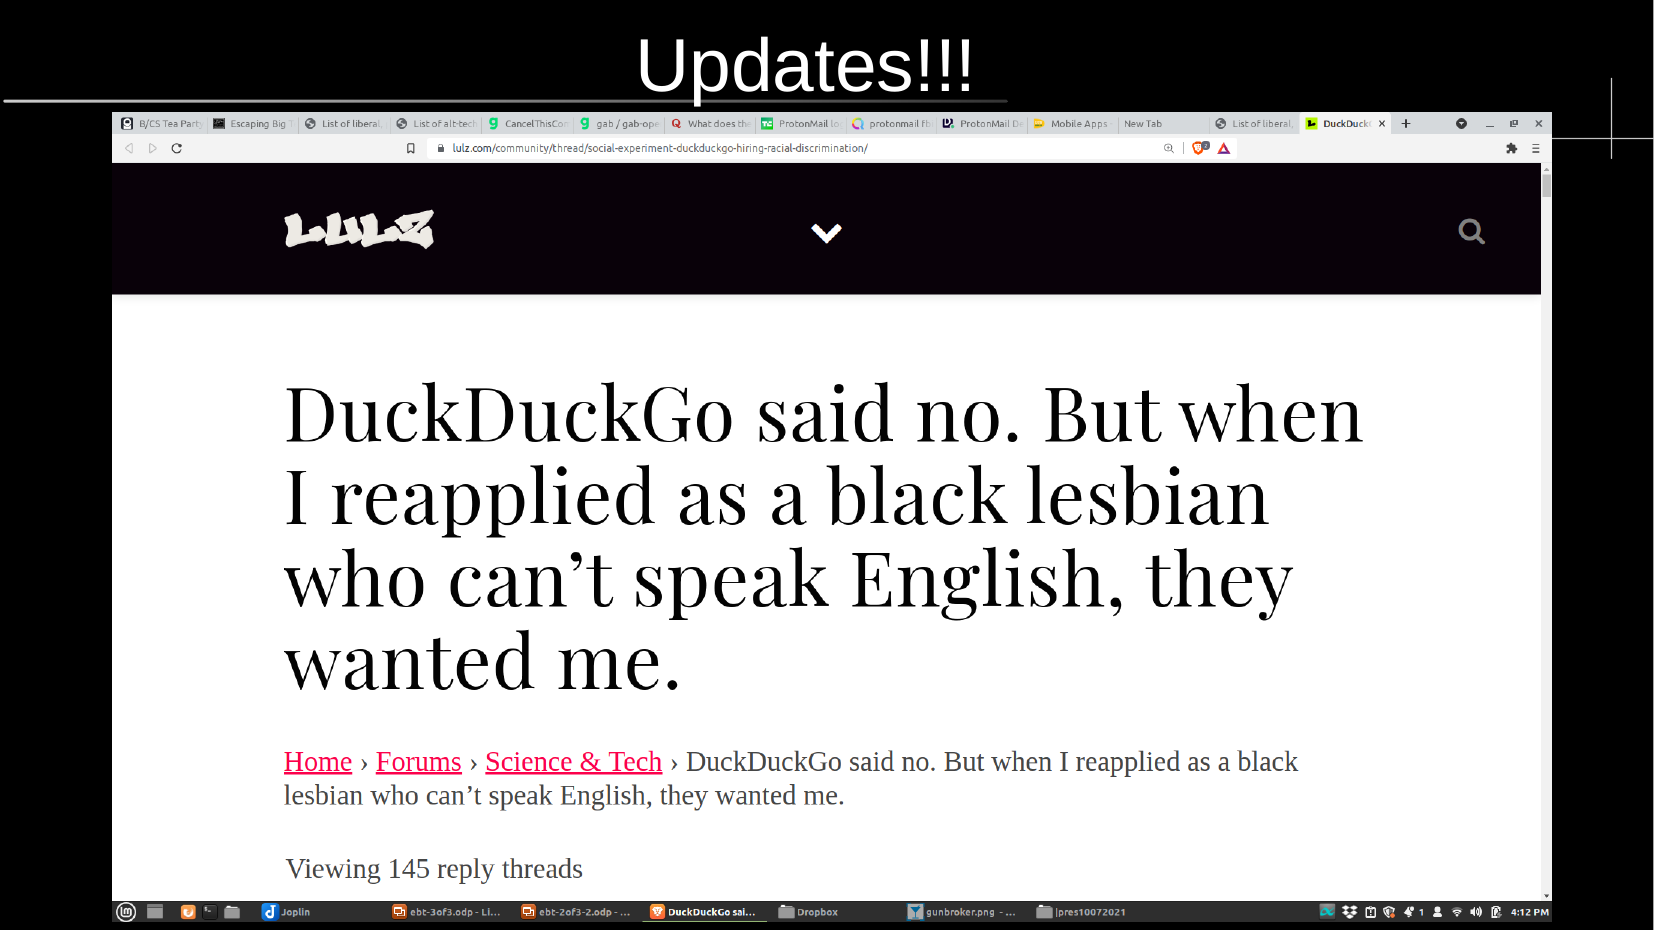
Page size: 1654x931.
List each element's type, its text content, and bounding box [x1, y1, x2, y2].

title Updates!!! [23, 11, 1589, 119]
picture [112, 112, 1552, 922]
